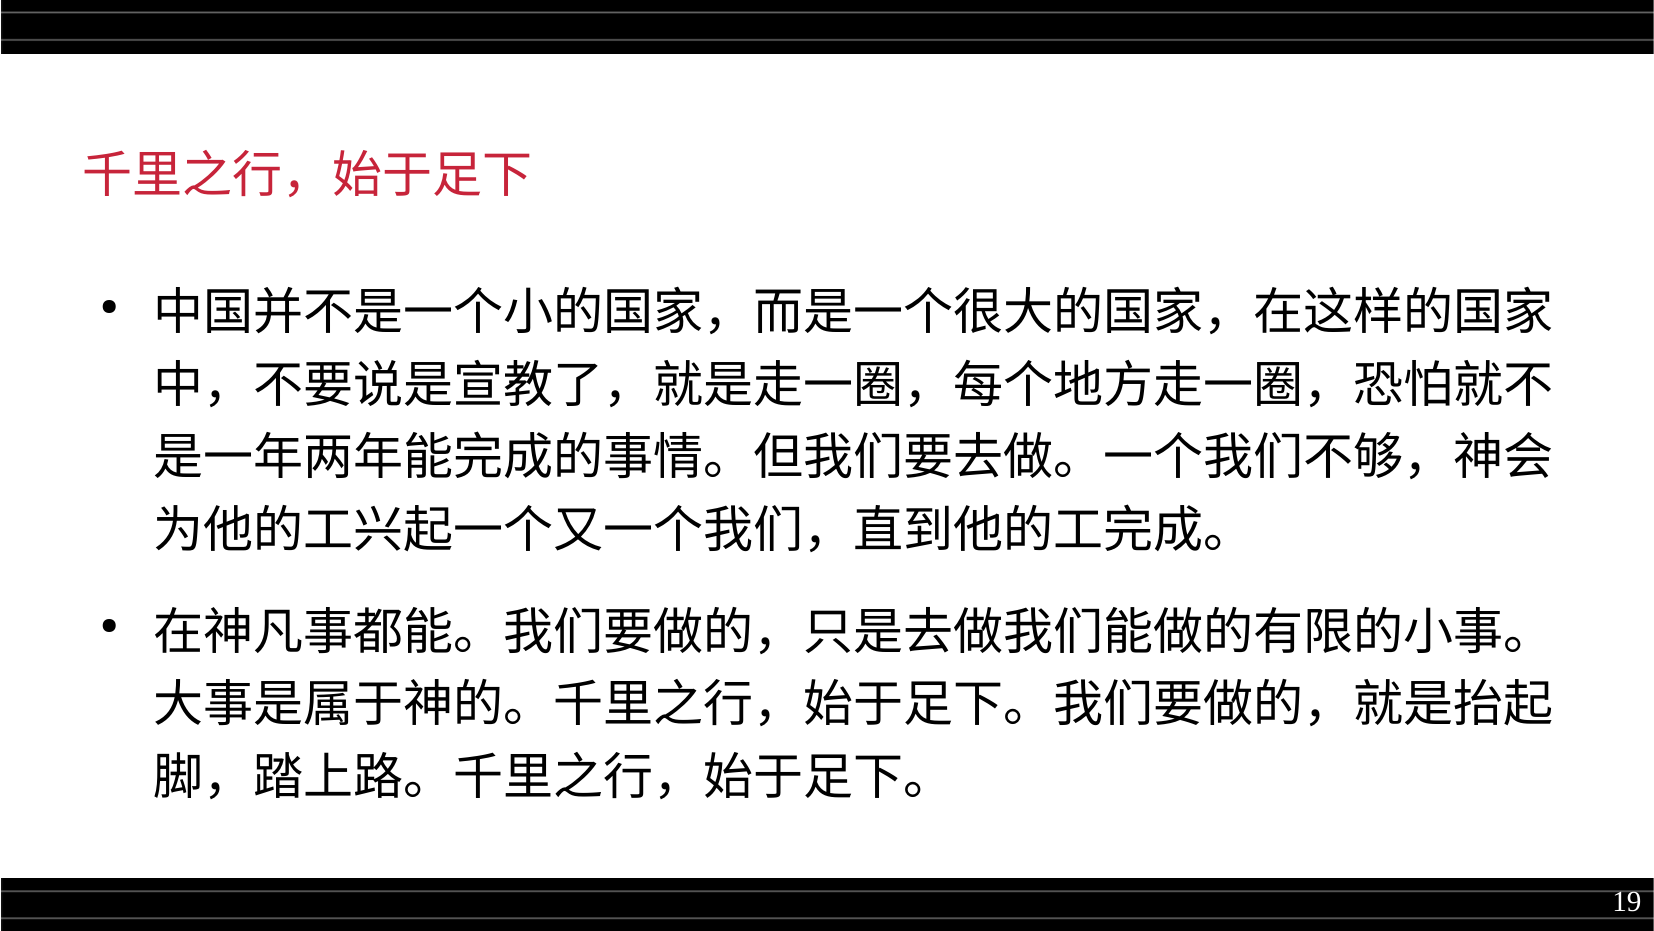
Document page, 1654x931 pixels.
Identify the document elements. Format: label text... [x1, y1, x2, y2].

picture [1, 0, 1654, 54]
list 中国并不是一个小的国家，而是一个很大的国家，在这样的国家中，不要说是宣教了，就是走一圈，每个地方走一圈，恐怕就不是一年两年能完成的事情。但我们要去做。一个我们不够，神会为他的工兴起一个又一个我们，直到他的工完成。 在神凡事都能。我们要做的，只是去做我们能做的有限的小事。大事是属于神的。千里之行，始于足下。我们要做的，就是抬起脚，踏上路。千里之行，始于足下。 [82, 271, 1571, 851]
title 千里之行，始于足下 [82, 92, 1571, 249]
picture [1, 878, 1654, 931]
